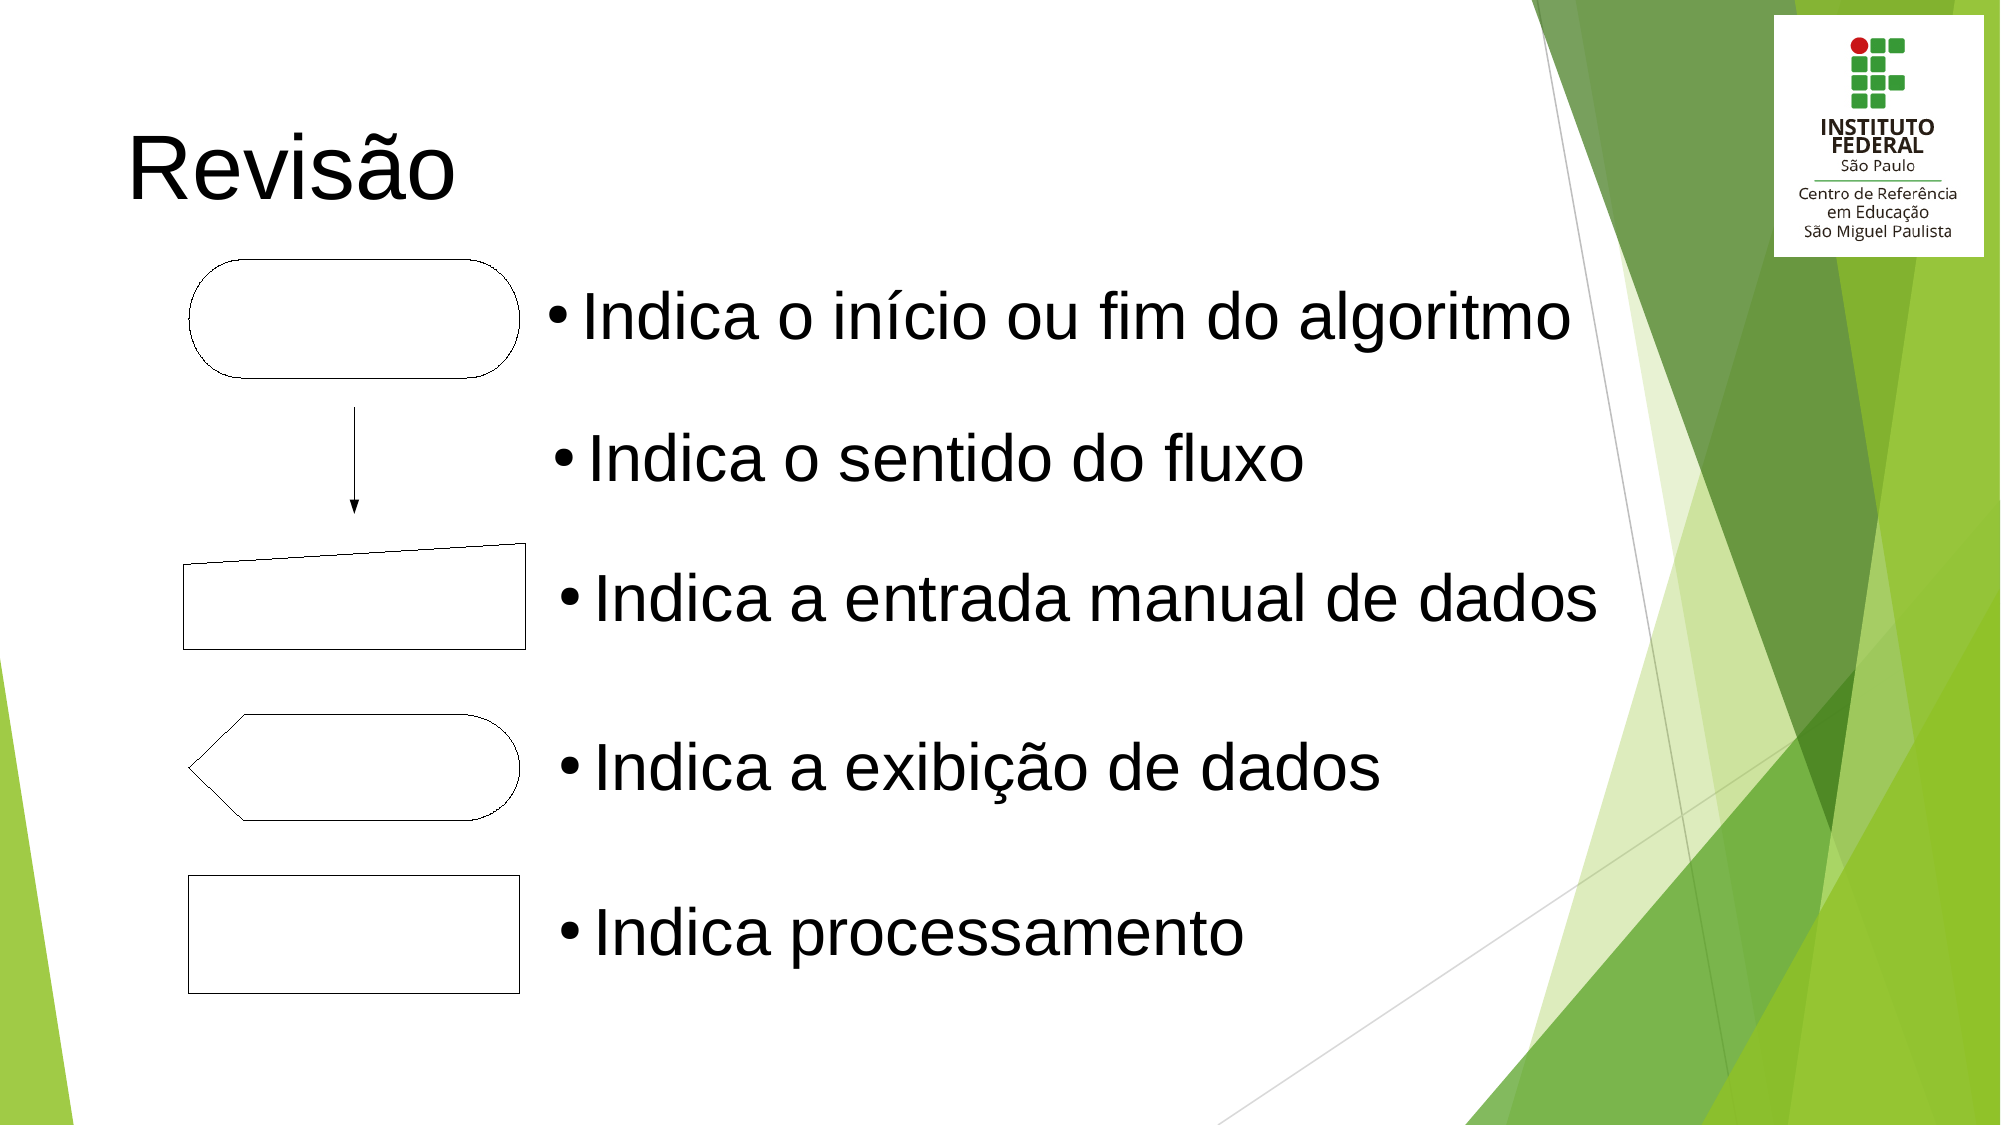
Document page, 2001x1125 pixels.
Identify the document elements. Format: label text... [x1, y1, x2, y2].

text_box Indica processamento [543, 888, 1382, 978]
text_box Indica a exibição de dados [543, 722, 1685, 813]
text_box Indica o sentido do fluxo [537, 414, 1376, 504]
text_box Indica a entrada manual de dados [543, 553, 1675, 643]
text_box [188, 259, 520, 379]
text_box Indica o início ou fim do algoritmo [531, 271, 1597, 362]
title Revisão [111, 99, 1522, 317]
text_box [183, 543, 526, 650]
text_box [188, 714, 520, 821]
picture [1774, 15, 1984, 257]
text_box [188, 875, 520, 994]
